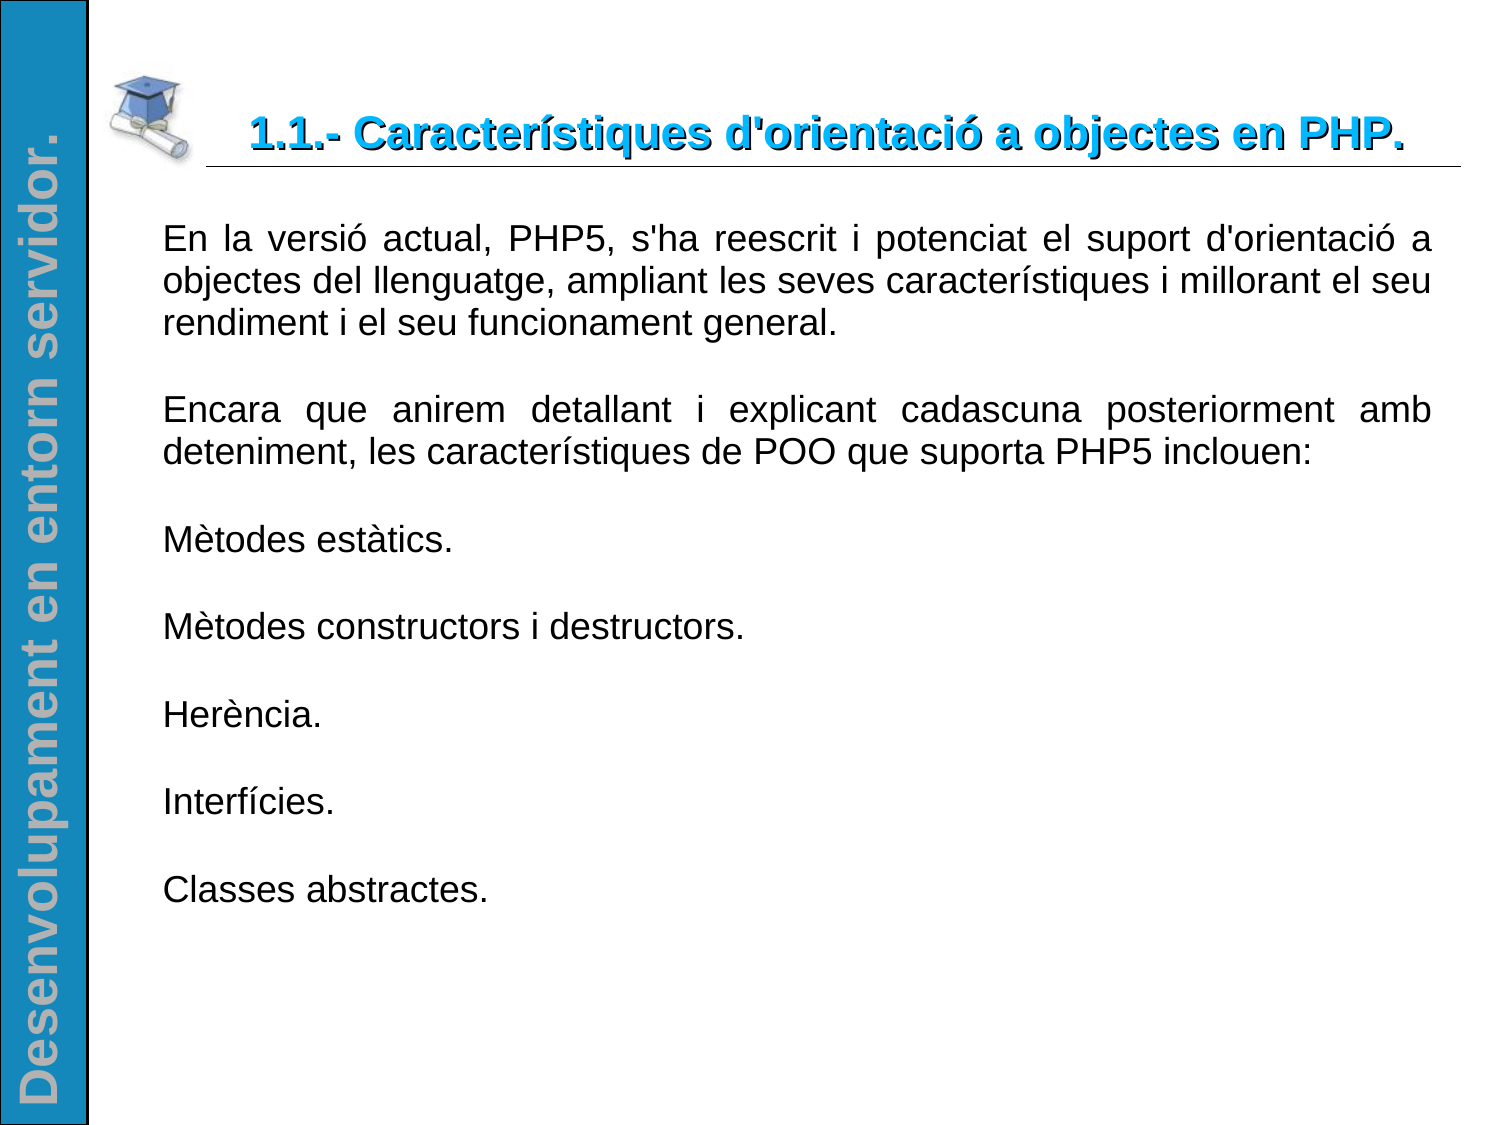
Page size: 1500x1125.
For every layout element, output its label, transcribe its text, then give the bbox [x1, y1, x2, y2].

title 1.1.- Característiques d'orientació a objectes en PHP. [206, 88, 1447, 178]
text_box En la versió actual, PHP5, s'ha reescrit i potenciat el suport d'orientació a objectes del llenguatge, ampliant les seves característiques i millorant el seu rendiment i el seu funcionament general. Encara que anirem detallant i explicant cadascuna posteriorment amb deteniment, les característiques de POO que suporta PHP5 inclouen: Mètodes estàtics. Mètodes constructors i destructors. Herència. Interfícies. Classes abstractes. [147, 209, 1447, 918]
picture [93, 61, 206, 174]
